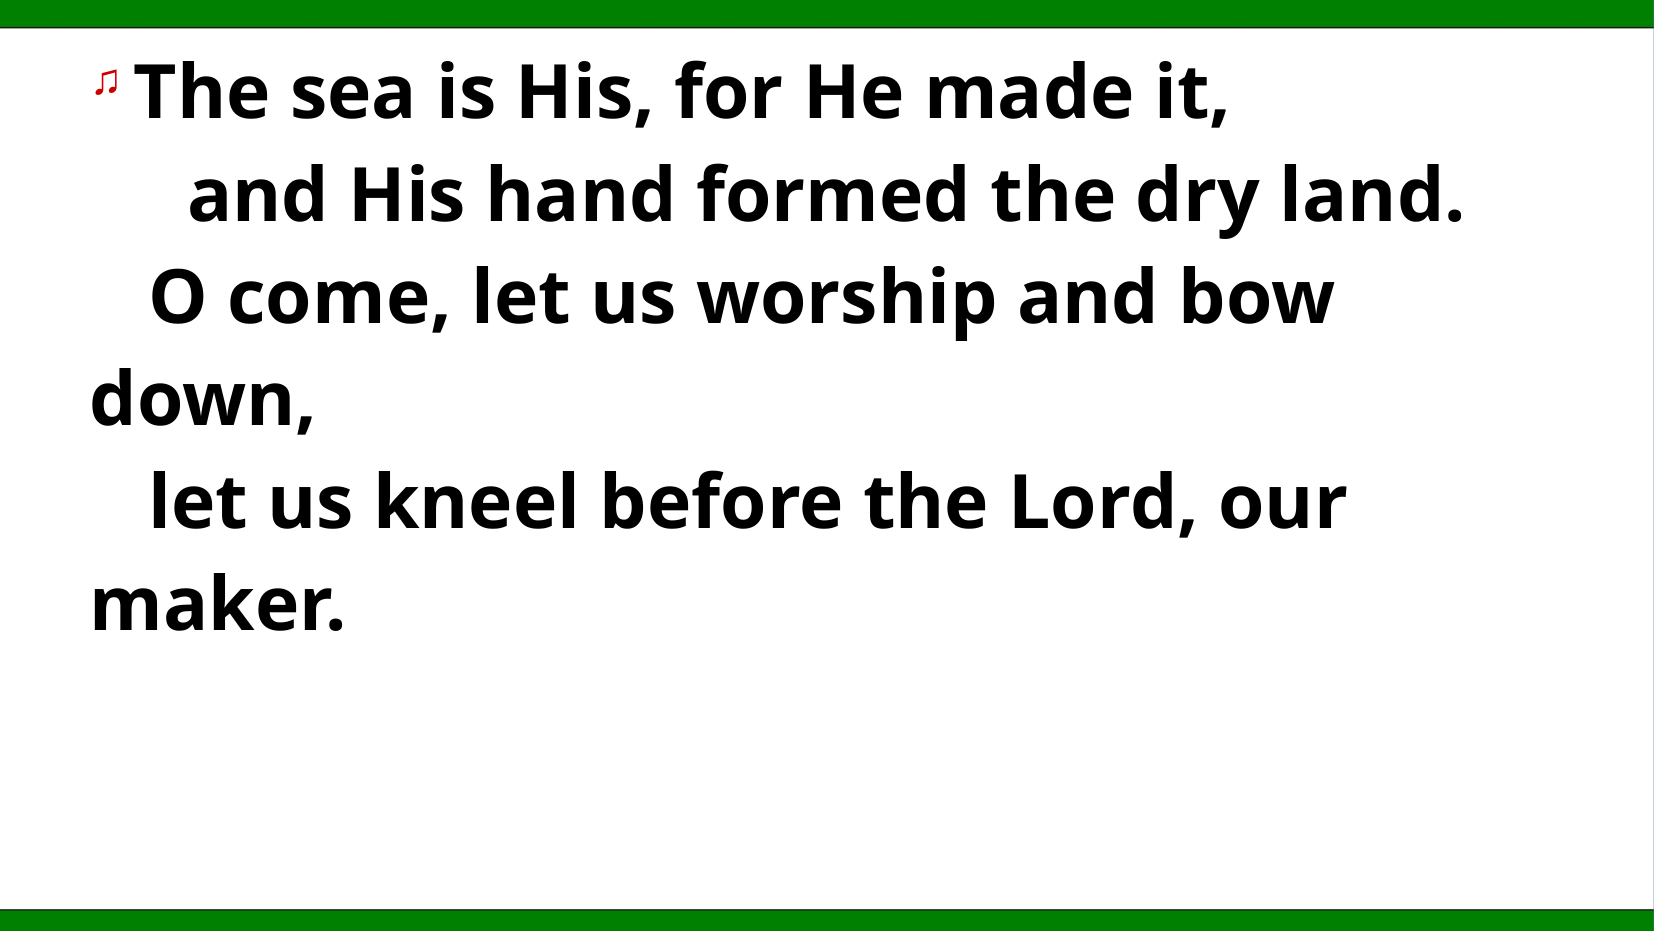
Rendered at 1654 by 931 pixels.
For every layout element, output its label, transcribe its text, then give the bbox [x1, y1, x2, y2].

picture [0, 0, 1654, 931]
text_box ♫ The sea is His, for He made it, and His hand formed the dry land. O come, let us worship and bow down, let us kneel before the Lord, our maker. [75, 31, 1576, 481]
